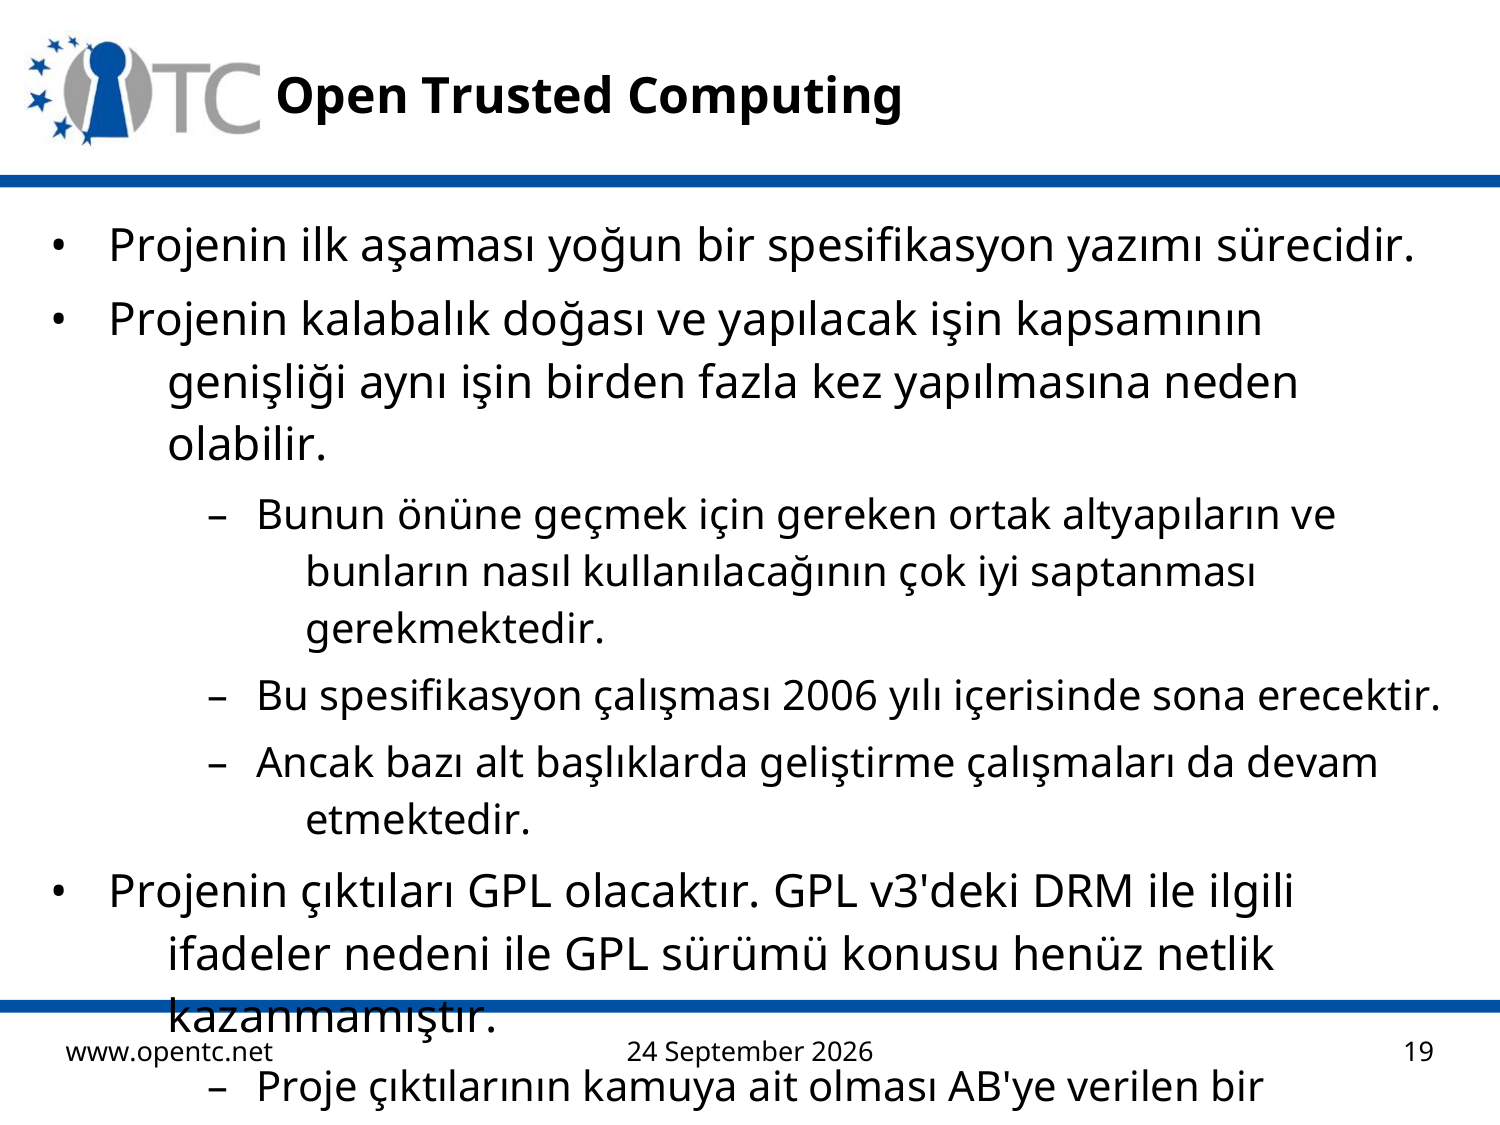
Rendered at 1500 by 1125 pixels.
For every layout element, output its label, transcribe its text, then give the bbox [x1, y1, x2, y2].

picture [24, 30, 263, 150]
list Projenin ilk aşaması yoğun bir spesifikasyon yazımı sürecidir. Projenin kalabalık doğası ve yapılacak işin kapsamının genişliği aynı işin birden fazla kez yapılmasına neden olabilir. Bunun önüne geçmek için gereken ortak altyapıların ve bunların nasıl kullanılacağının çok iyi saptanması gerekmektedir. Bu spesifikasyon çalışması 2006 yılı içerisinde sona erecektir. Ancak bazı alt başlıklarda geliştirme çalışmaları da devam etmektedir. Projenin çıktıları GPL olacaktır. GPL v3'deki DRM ile ilgili ifadeler nedeni ile GPL sürümü konusu henüz netlik kazanmamıştır. Proje çıktılarının kamuya ait olması AB'ye verilen bir taahhüttür. Bu nedenle patentler ve benzeri sınırlandırmalar olmayacaktır. [50, 212, 1450, 927]
title Open Trusted Computing [275, 7, 1450, 181]
